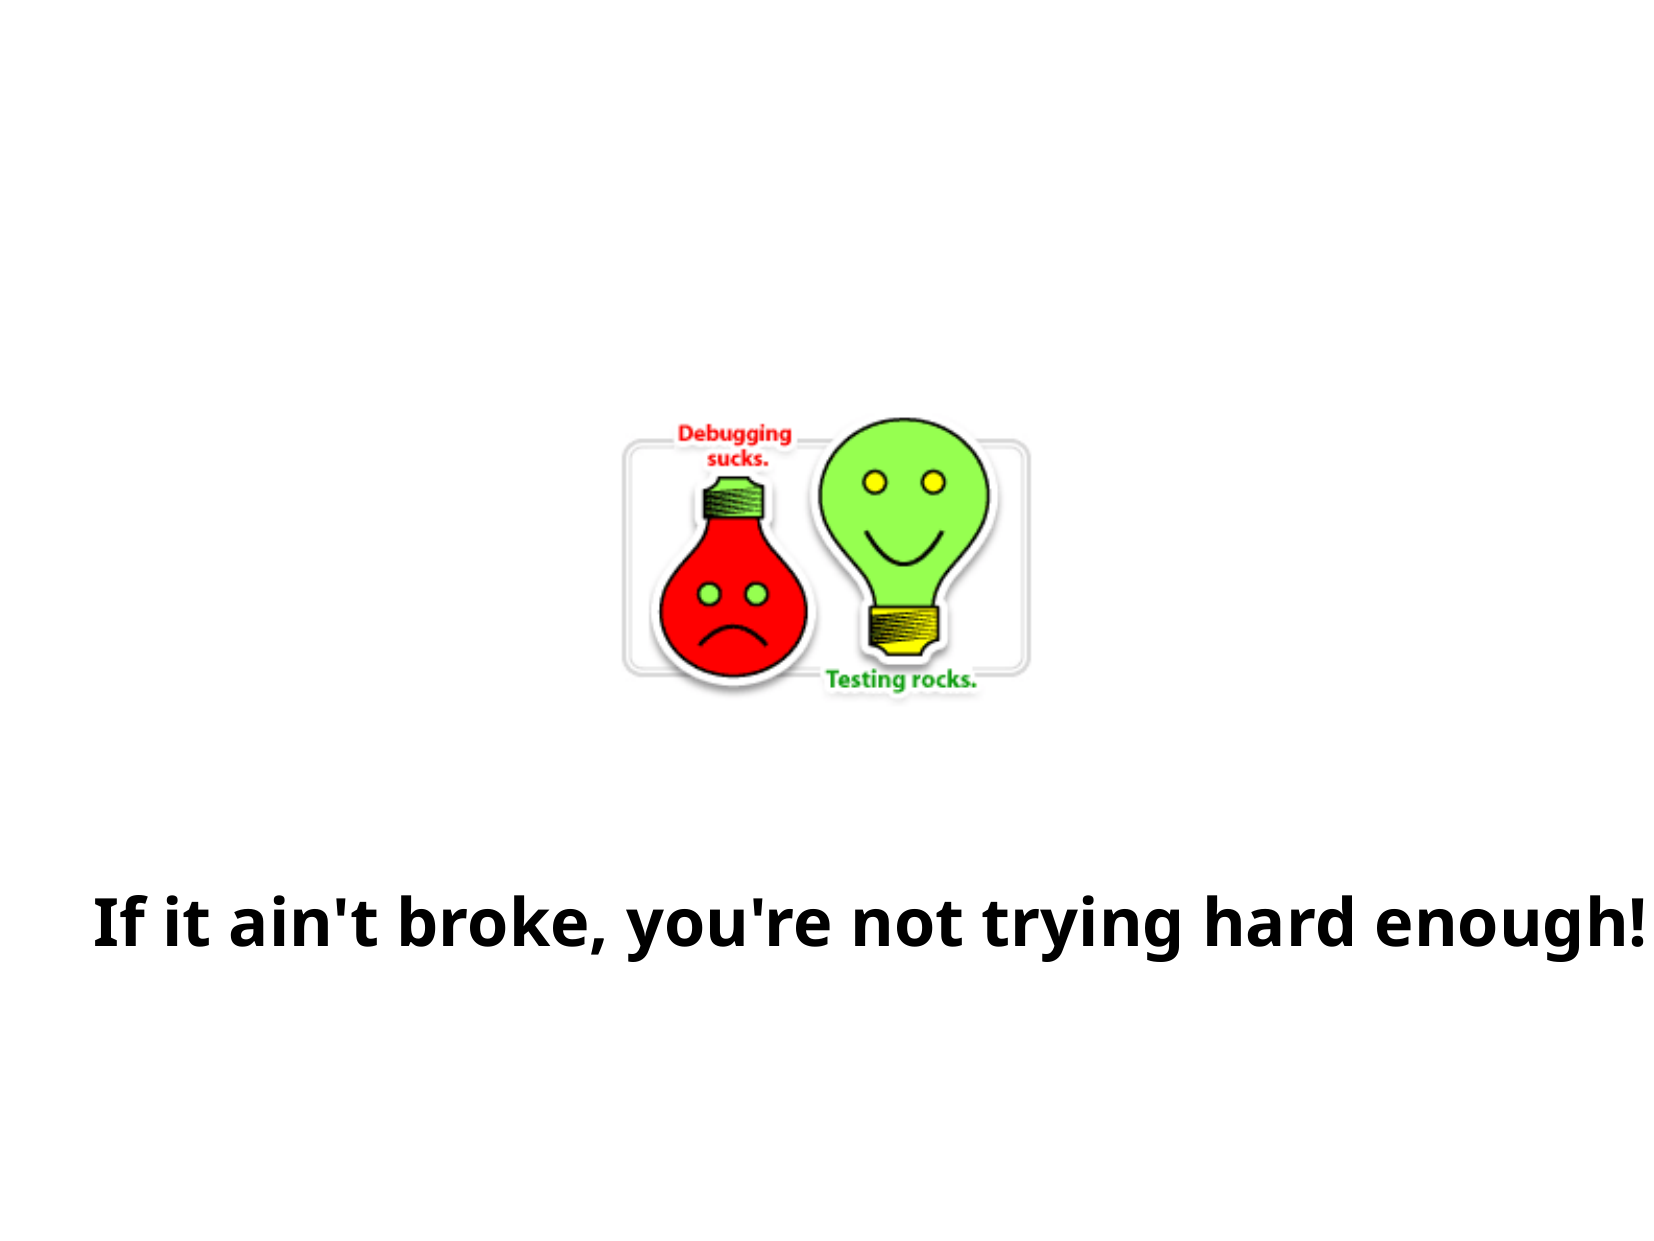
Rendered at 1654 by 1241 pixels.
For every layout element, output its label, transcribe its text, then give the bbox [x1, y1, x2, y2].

text_box If it ain't broke, you're not trying hard enough! [78, 868, 1575, 961]
picture [610, 410, 1044, 712]
